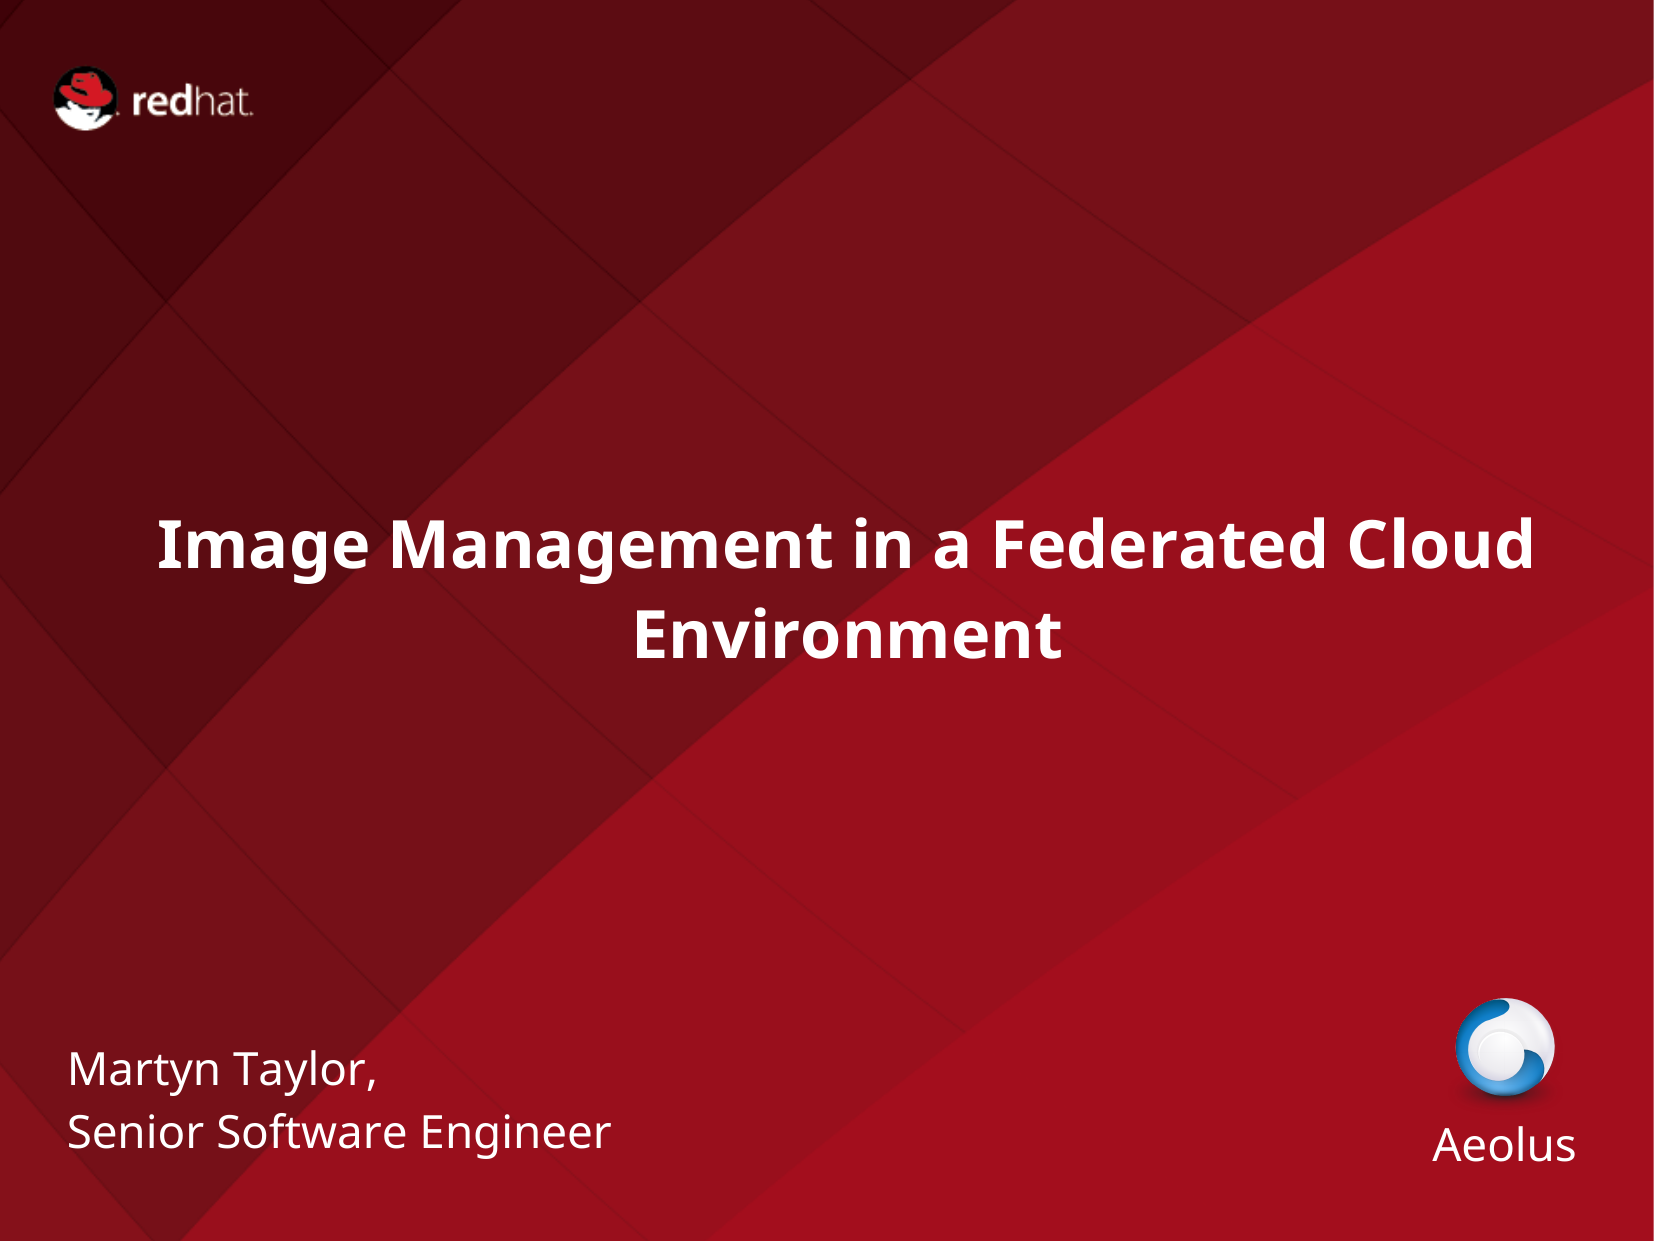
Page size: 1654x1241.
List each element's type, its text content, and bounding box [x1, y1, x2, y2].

picture [0, 0, 1654, 1241]
text_box Aeolus [1432, 1112, 1607, 1167]
list Martyn Taylor, Senior Software Engineer [66, 1036, 889, 1204]
title Image Management in a Federated Cloud Environment [108, 492, 1587, 683]
